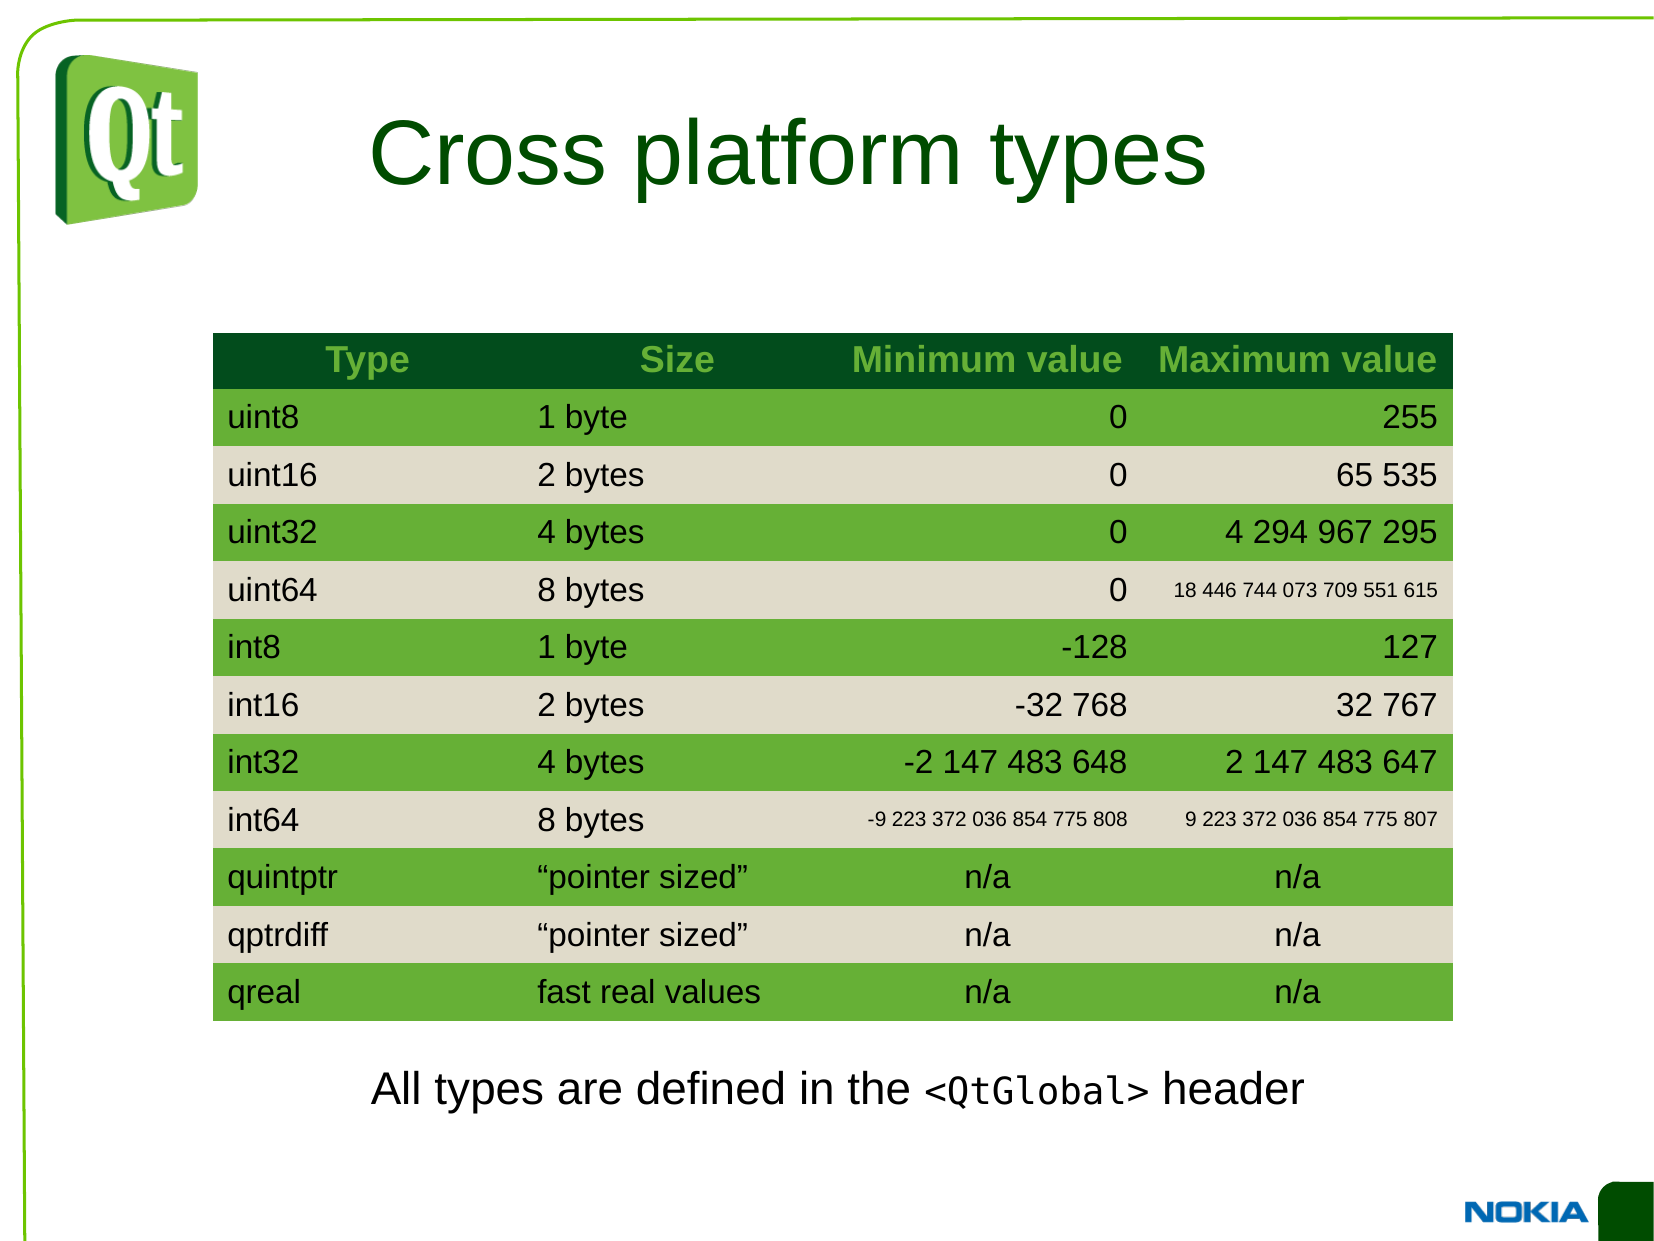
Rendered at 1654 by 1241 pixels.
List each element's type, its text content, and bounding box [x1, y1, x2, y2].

table_cell n/a [1142, 963, 1453, 1021]
table_cell int8 [213, 619, 523, 676]
table_header Maximum value [1142, 333, 1453, 389]
table_cell int16 [213, 676, 523, 734]
table_cell 4 bytes [523, 734, 832, 791]
table_cell 127 [1142, 619, 1453, 676]
table_cell 0 [832, 446, 1142, 504]
table_cell 9 223 372 036 854 775 807 [1142, 791, 1453, 848]
table_cell 255 [1142, 389, 1453, 446]
table_cell 0 [832, 504, 1142, 561]
table_cell -2 147 483 648 [832, 734, 1142, 791]
table_header Type [213, 333, 523, 389]
table_cell 18 446 744 073 709 551 615 [1142, 561, 1453, 619]
table_header Minimum value [832, 333, 1142, 389]
table_cell 8 bytes [523, 561, 832, 619]
text_box All types are defined in the <QtGlobal> header [356, 1056, 1359, 1123]
table_cell quintptr [213, 848, 523, 906]
table_cell 1 byte [523, 389, 832, 446]
table_cell “pointer sized” [523, 848, 832, 906]
table_cell 32 767 [1142, 676, 1453, 734]
table_cell -9 223 372 036 854 775 808 [832, 791, 1142, 848]
table_cell int64 [213, 791, 523, 848]
table_cell n/a [832, 848, 1142, 906]
table_cell uint8 [213, 389, 523, 446]
table_cell -32 768 [832, 676, 1142, 734]
table_cell uint64 [213, 561, 523, 619]
table_cell qreal [213, 963, 523, 1021]
table_cell n/a [1142, 848, 1453, 906]
table_cell 8 bytes [523, 791, 832, 848]
table_cell 2 147 483 647 [1142, 734, 1453, 791]
table_cell int32 [213, 734, 523, 791]
table_cell uint16 [213, 446, 523, 504]
table_cell n/a [1142, 906, 1453, 963]
title Cross platform types [251, 49, 1327, 257]
table_cell fast real values [523, 963, 832, 1021]
table_cell -128 [832, 619, 1142, 676]
table_cell 1 byte [523, 619, 832, 676]
table_cell 65 535 [1142, 446, 1453, 504]
table_cell 4 294 967 295 [1142, 504, 1453, 561]
table_cell 2 bytes [523, 676, 832, 734]
table_cell uint32 [213, 504, 523, 561]
table_header Size [523, 333, 832, 389]
table_cell “pointer sized” [523, 906, 832, 963]
table_cell 0 [832, 561, 1142, 619]
picture [1465, 1201, 1589, 1223]
table_cell 4 bytes [523, 504, 832, 561]
picture [55, 55, 198, 225]
table_cell 0 [832, 389, 1142, 446]
table_cell qptrdiff [213, 906, 523, 963]
table_cell n/a [832, 963, 1142, 1021]
table_cell n/a [832, 906, 1142, 963]
table_cell 2 bytes [523, 446, 832, 504]
